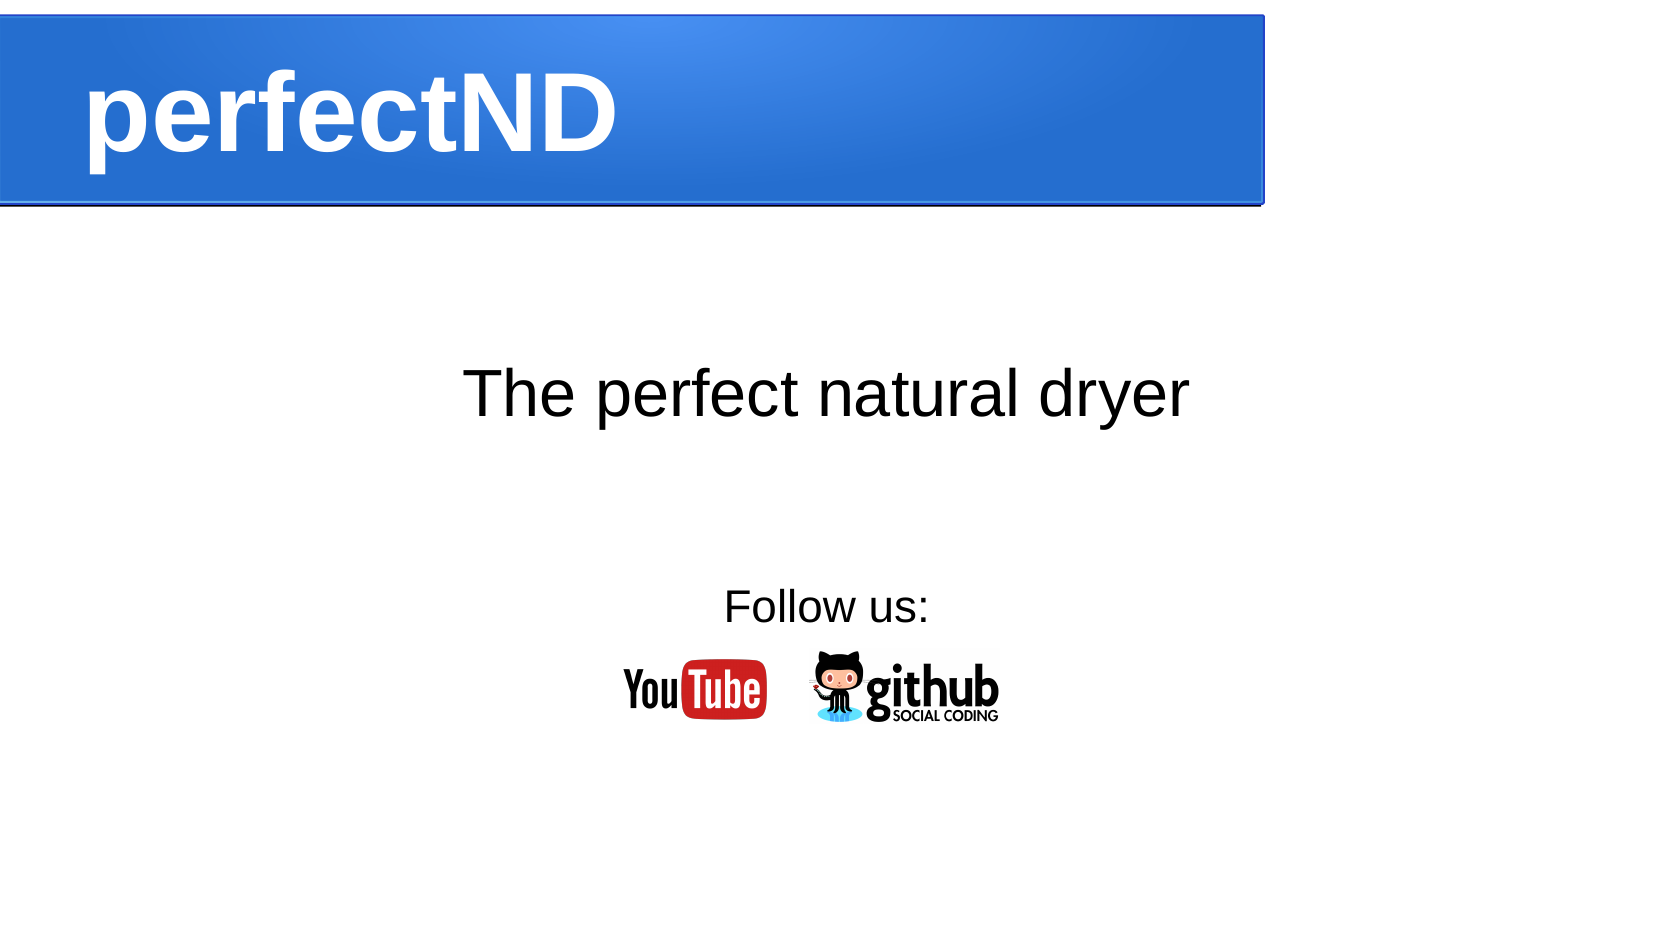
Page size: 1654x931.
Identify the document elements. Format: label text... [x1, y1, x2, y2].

title perfectND [82, 35, 1235, 189]
picture [623, 659, 767, 721]
subtitle The perfect natural dryer Follow us: [82, 224, 1571, 764]
picture [809, 648, 1000, 724]
